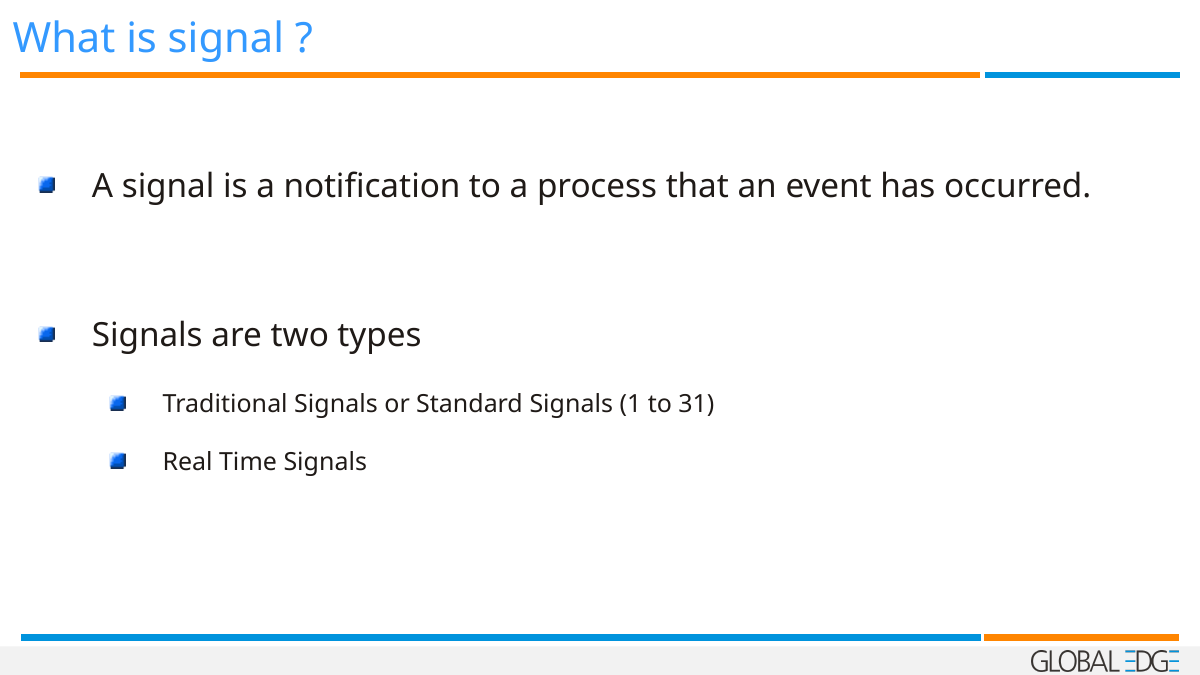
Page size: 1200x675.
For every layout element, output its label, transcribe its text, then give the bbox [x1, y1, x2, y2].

title What is signal ? [12, 9, 1088, 63]
list A signal is a notification to a process that an event has occurred. Signals are two types Traditional Signals or Standard Signals (1 to 31) Real Time Signals [21, 86, 1182, 627]
picture [1031, 650, 1179, 672]
